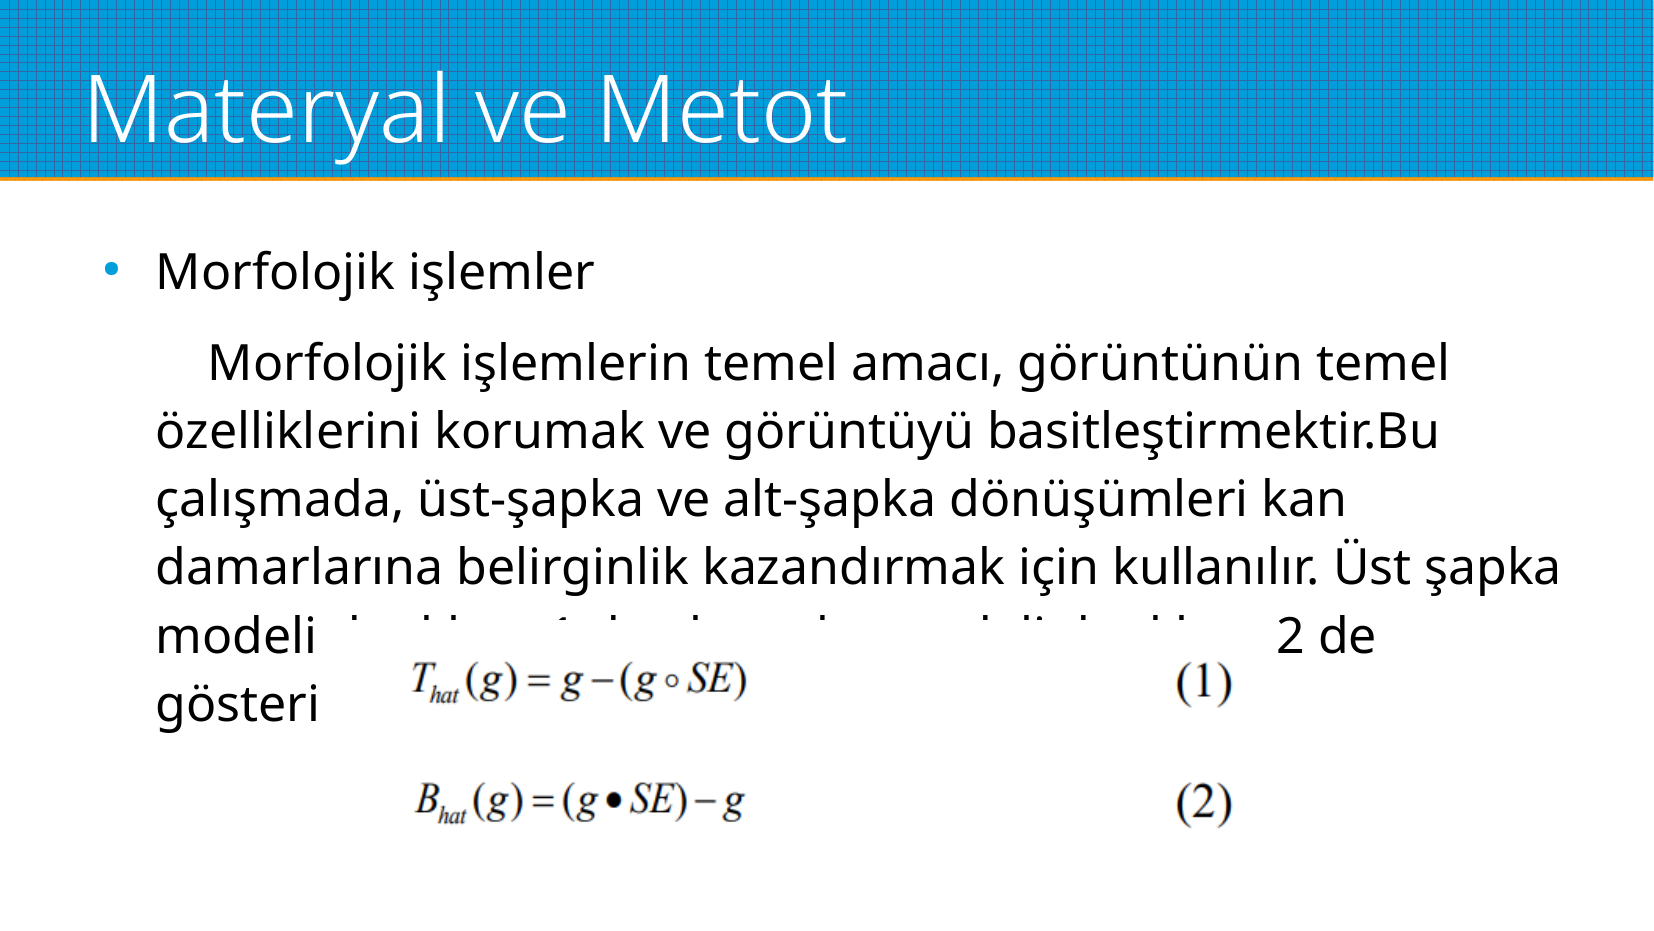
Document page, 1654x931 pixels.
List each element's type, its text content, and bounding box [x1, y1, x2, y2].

title Materyal ve Metot [82, 14, 1571, 171]
list Morfolojik işlemler Morfolojik işlemlerin temel amacı, görüntünün temel özelliklerini korumak ve görüntüyü basitleştirmektir.Bu çalışmada, üst-şapka ve alt-şapka dönüşümleri kan damarlarına belirginlik kazandırmak için kullanılır. Üst şapka modeli denklem 1 de alt şapka modeli denklem 2 de gösterilmiştir. [84, 236, 1565, 811]
picture [324, 620, 1278, 869]
